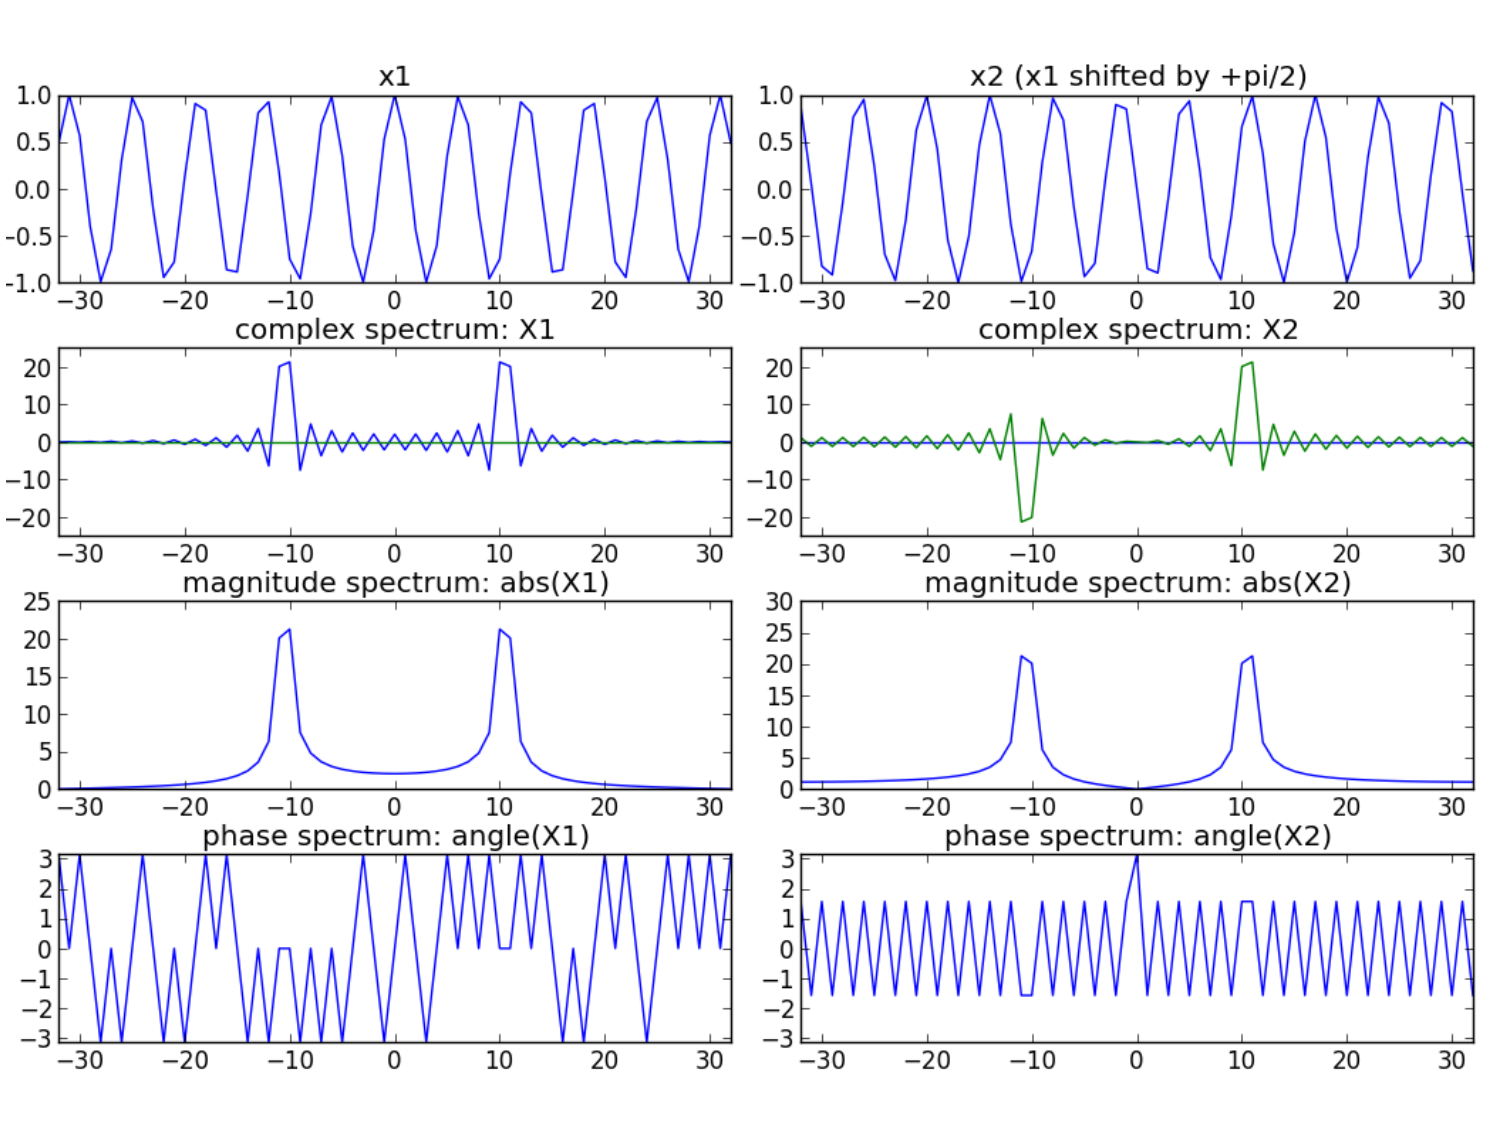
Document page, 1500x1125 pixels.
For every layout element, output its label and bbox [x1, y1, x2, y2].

picture [6, 59, 1486, 1079]
